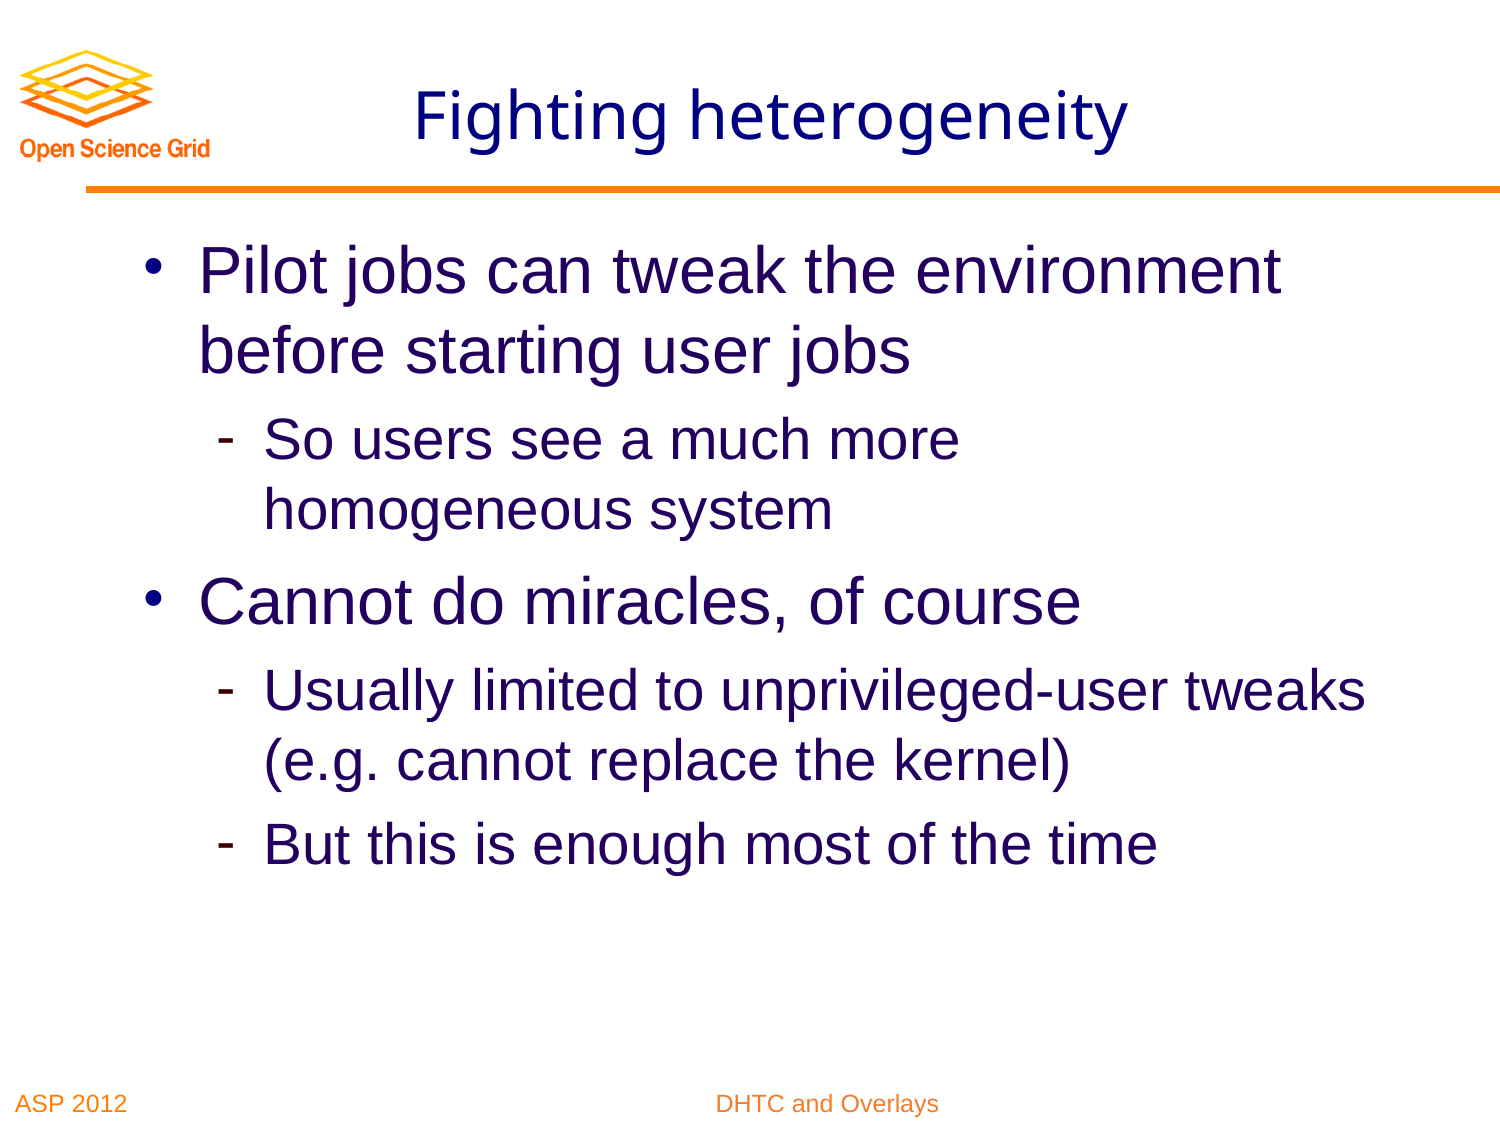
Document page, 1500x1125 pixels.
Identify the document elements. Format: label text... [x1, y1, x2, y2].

picture [0, 27, 201, 179]
list Pilot jobs can tweak the environment before starting user jobs So users see a much more homogeneous system Cannot do miracles, of course Usually limited to unprivileged-user tweaks (e.g. cannot replace the kernel) But this is enough most of the time [127, 218, 1403, 962]
title Fighting heterogeneity [201, 18, 1342, 207]
